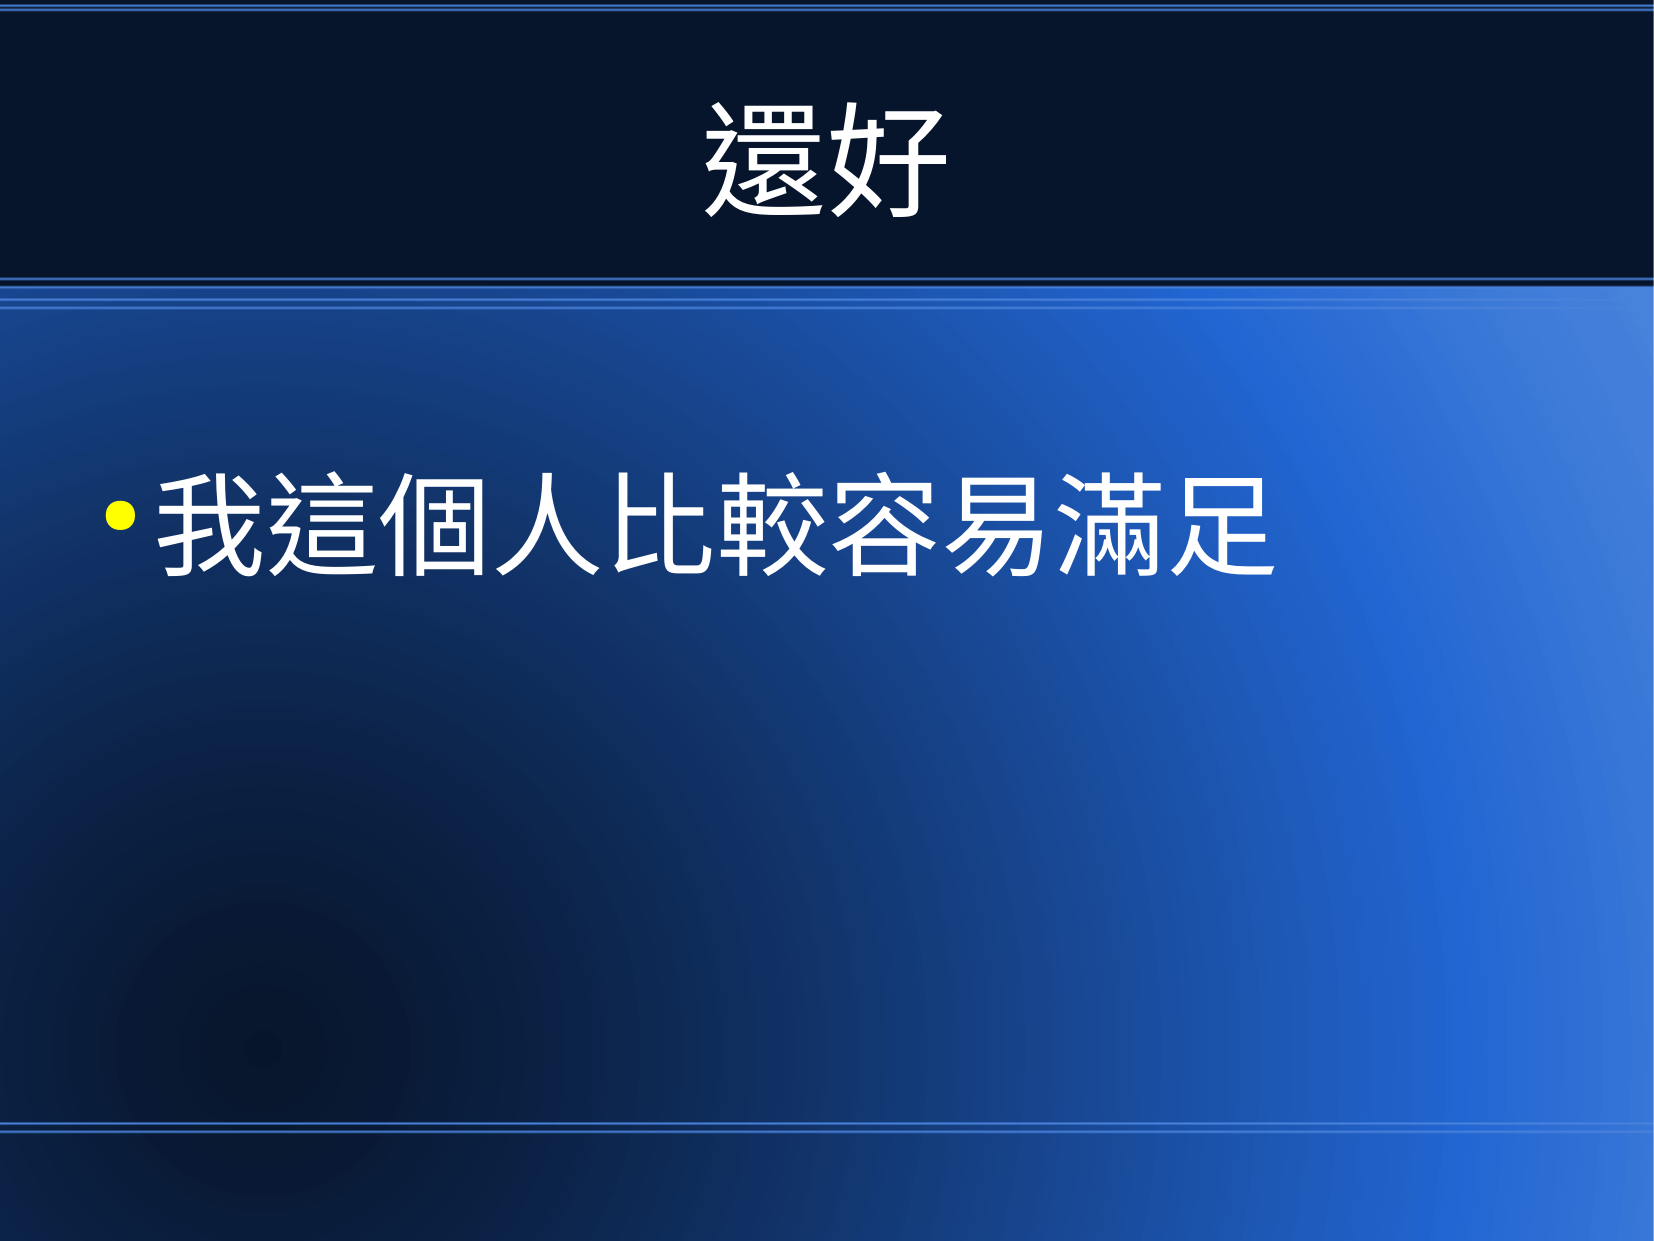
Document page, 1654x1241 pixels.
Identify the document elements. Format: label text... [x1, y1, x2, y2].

picture [0, 0, 1654, 1241]
title 還好 [82, 49, 1571, 257]
list 我這個人比較容易滿足 [82, 355, 1571, 1241]
